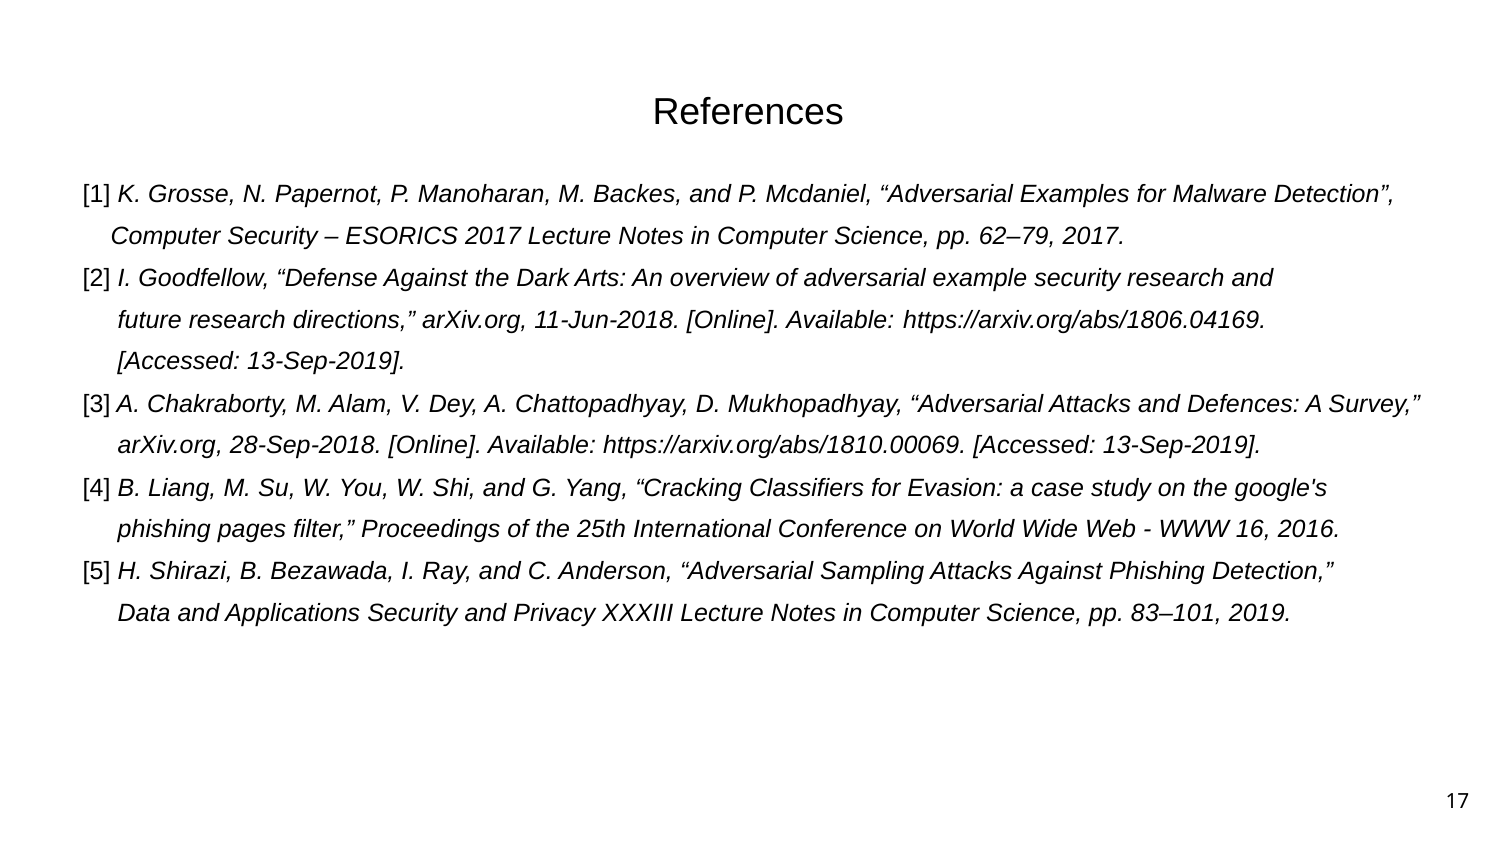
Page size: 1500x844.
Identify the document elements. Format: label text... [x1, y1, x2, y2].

text_box References [637, 82, 859, 140]
text_box [1] K. Grosse, N. Papernot, P. Manoharan, M. Backes, and P. Mcdaniel, “Adversarial Examples for Malware Detection”, Computer Security – ESORICS 2017 Lecture Notes in Computer Science, pp. 62–79, 2017. [2] I. Goodfellow, “Defense Against the Dark Arts: An overview of adversarial example security research and future research directions,” arXiv.org, 11-Jun-2018. [Online]. Available: https://arxiv.org/abs/1806.04169. [Accessed: 13-Sep-2019]. [3] A. Chakraborty, M. Alam, V. Dey, A. Chattopadhyay, D. Mukhopadhyay, “Adversarial Attacks and Defences: A Survey,” arXiv.org, 28-Sep-2018. [Online]. Available: https://arxiv.org/abs/1810.00069. [Accessed: 13-Sep-2019]. [4] B. Liang, M. Su, W. You, W. Shi, and G. Yang, “Cracking Classifiers for Evasion: a case study on the google's phishing pages filter,” Proceedings of the 25th International Conference on World Wide Web - WWW 16, 2016. [5] H. Shirazi, B. Bezawada, I. Ray, and C. Anderson, “Adversarial Sampling Attacks Against Phishing Detection,” Data and Applications Security and Privacy XXXIII Lecture Notes in Computer Science, pp. 83–101, 2019. [82, 165, 1454, 726]
